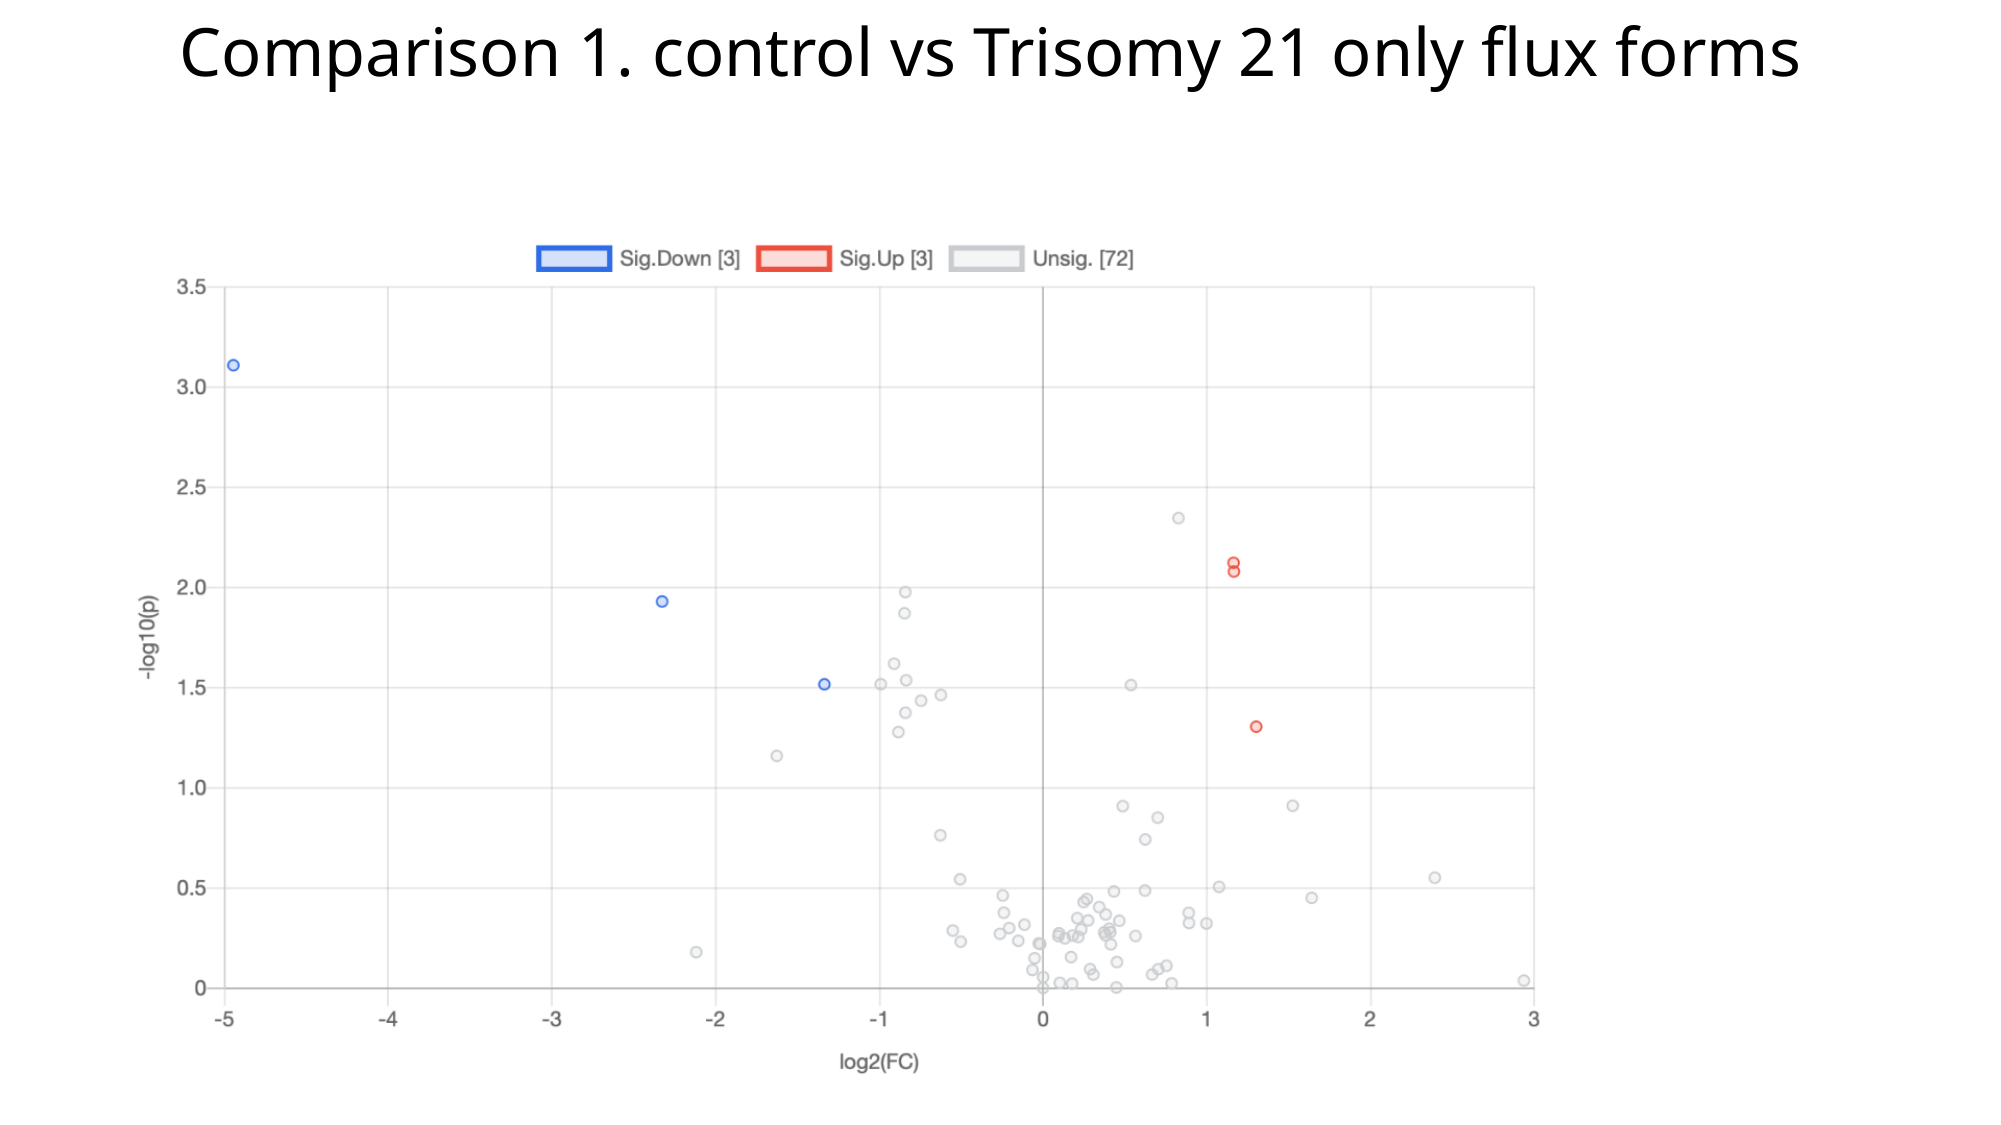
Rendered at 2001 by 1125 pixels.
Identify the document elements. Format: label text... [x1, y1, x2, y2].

picture [72, 199, 1628, 1096]
title Comparison 1. control vs Trisomy 21 only flux forms [164, 11, 1890, 230]
